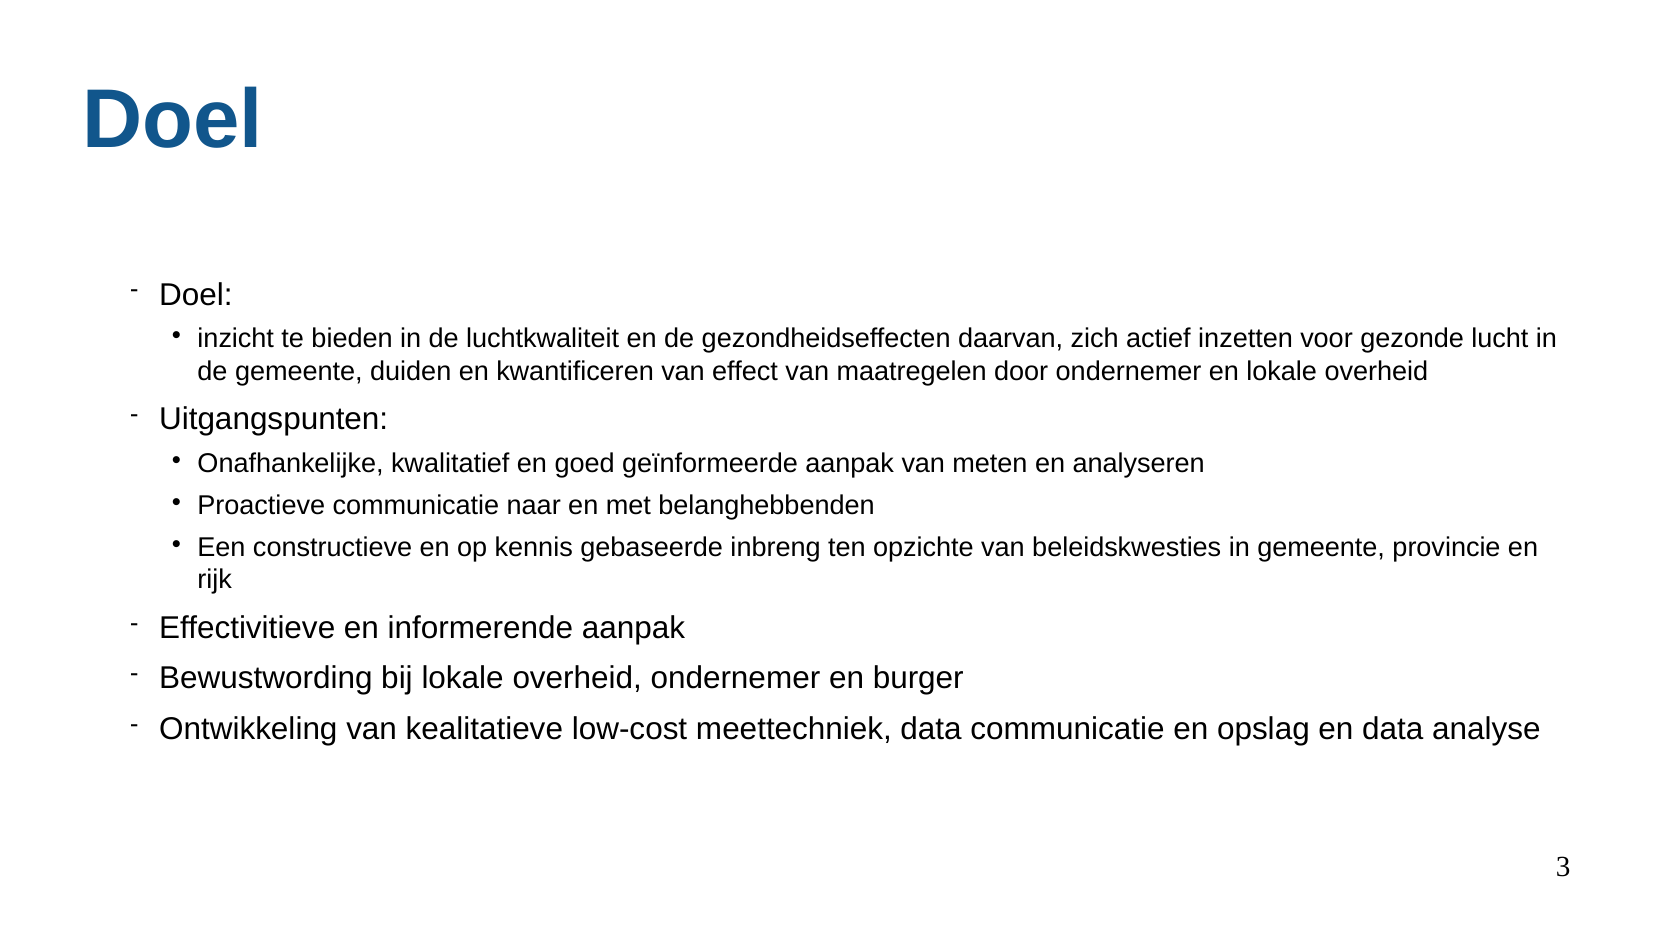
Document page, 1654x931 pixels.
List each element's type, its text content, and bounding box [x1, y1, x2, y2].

list Doel: inzicht te bieden in de luchtkwaliteit en de gezondheidseffecten daarvan, zich actief inzetten voor gezonde lucht in de gemeente, duiden en kwantificeren van effect van maatregelen door ondernemer en lokale overheid Uitgangspunten: Onafhankelijke, kwalitatief en goed geïnformeerde aanpak van meten en analyseren Proactieve communicatie naar en met belanghebbenden Een constructieve en op kennis gebaseerde inbreng ten opzichte van beleidskwesties in gemeente, provincie en rijk Effectivitieve en informerende aanpak Bewustwording bij lokale overheid, ondernemer en burger Ontwikkeling van kealitatieve low-cost meettechniek, data communicatie en opslag en data analyse [82, 217, 1571, 757]
title Doel [82, 64, 1571, 165]
